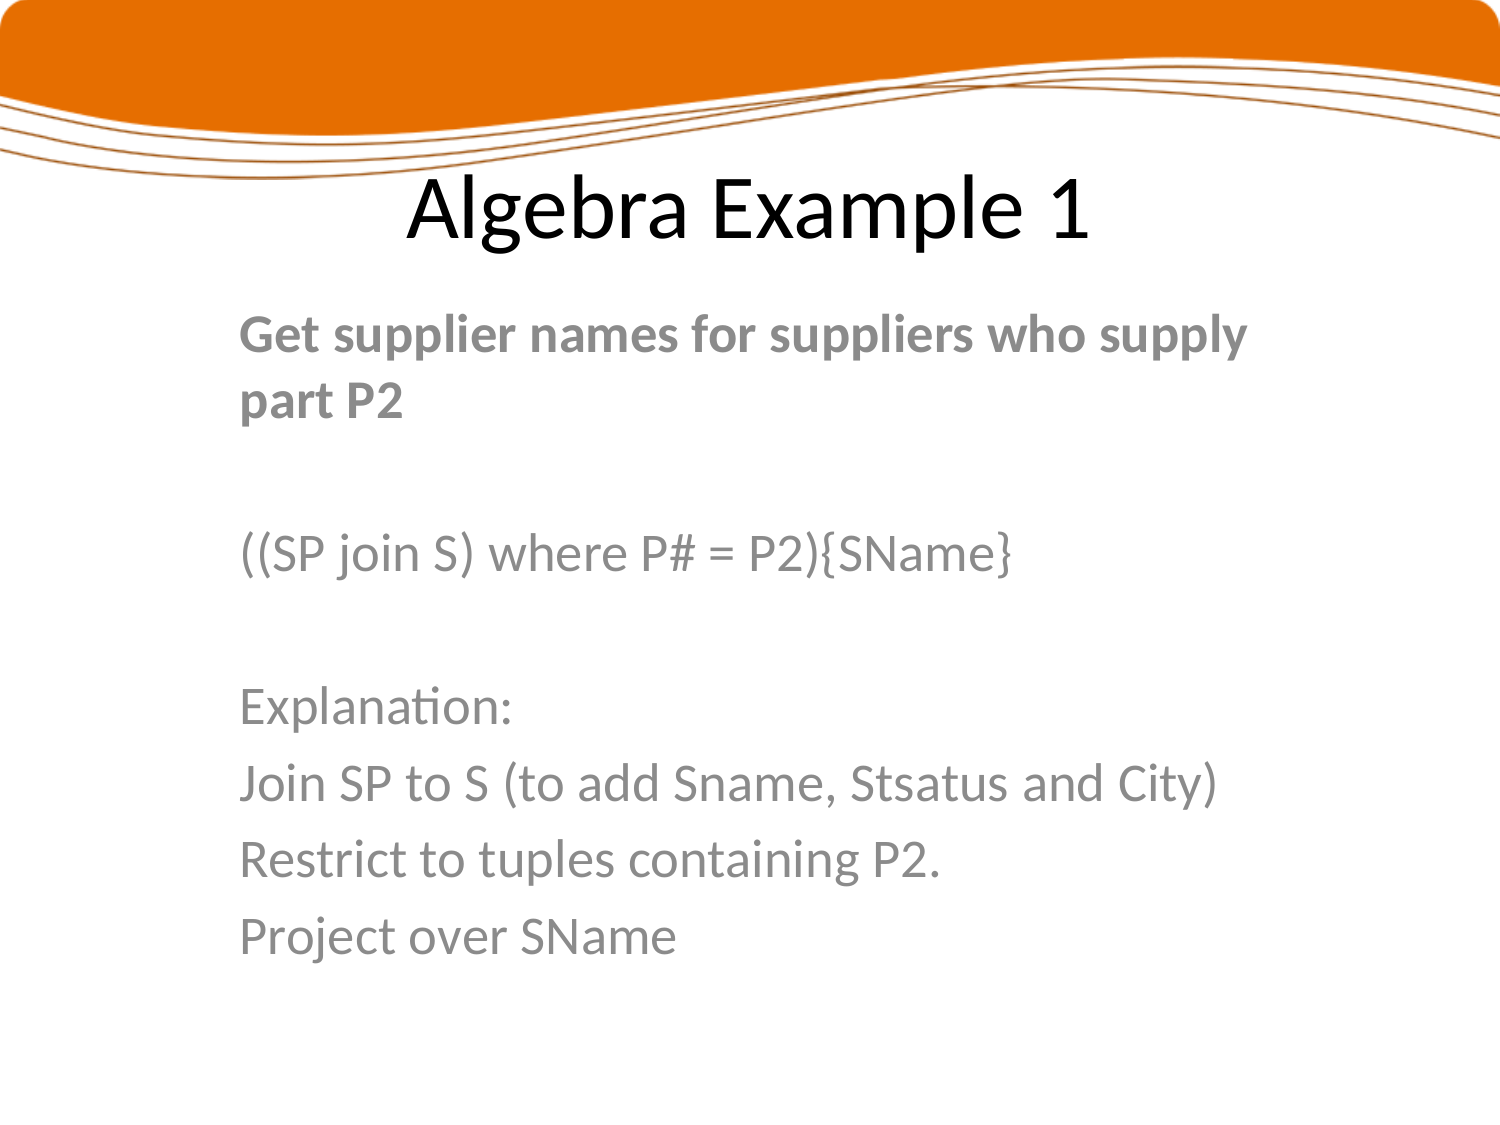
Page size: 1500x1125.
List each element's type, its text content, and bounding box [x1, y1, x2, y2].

picture [0, 0, 1500, 180]
text_box Get supplier names for suppliers who supply part P2 ((SP join S) where P# = P2){SName} Explanation: Join SP to S (to add Sname, Stsatus and City) Restrict to tuples containing P2. Project over SName [225, 290, 1275, 988]
text_box Algebra Example 1 [75, 125, 1425, 279]
